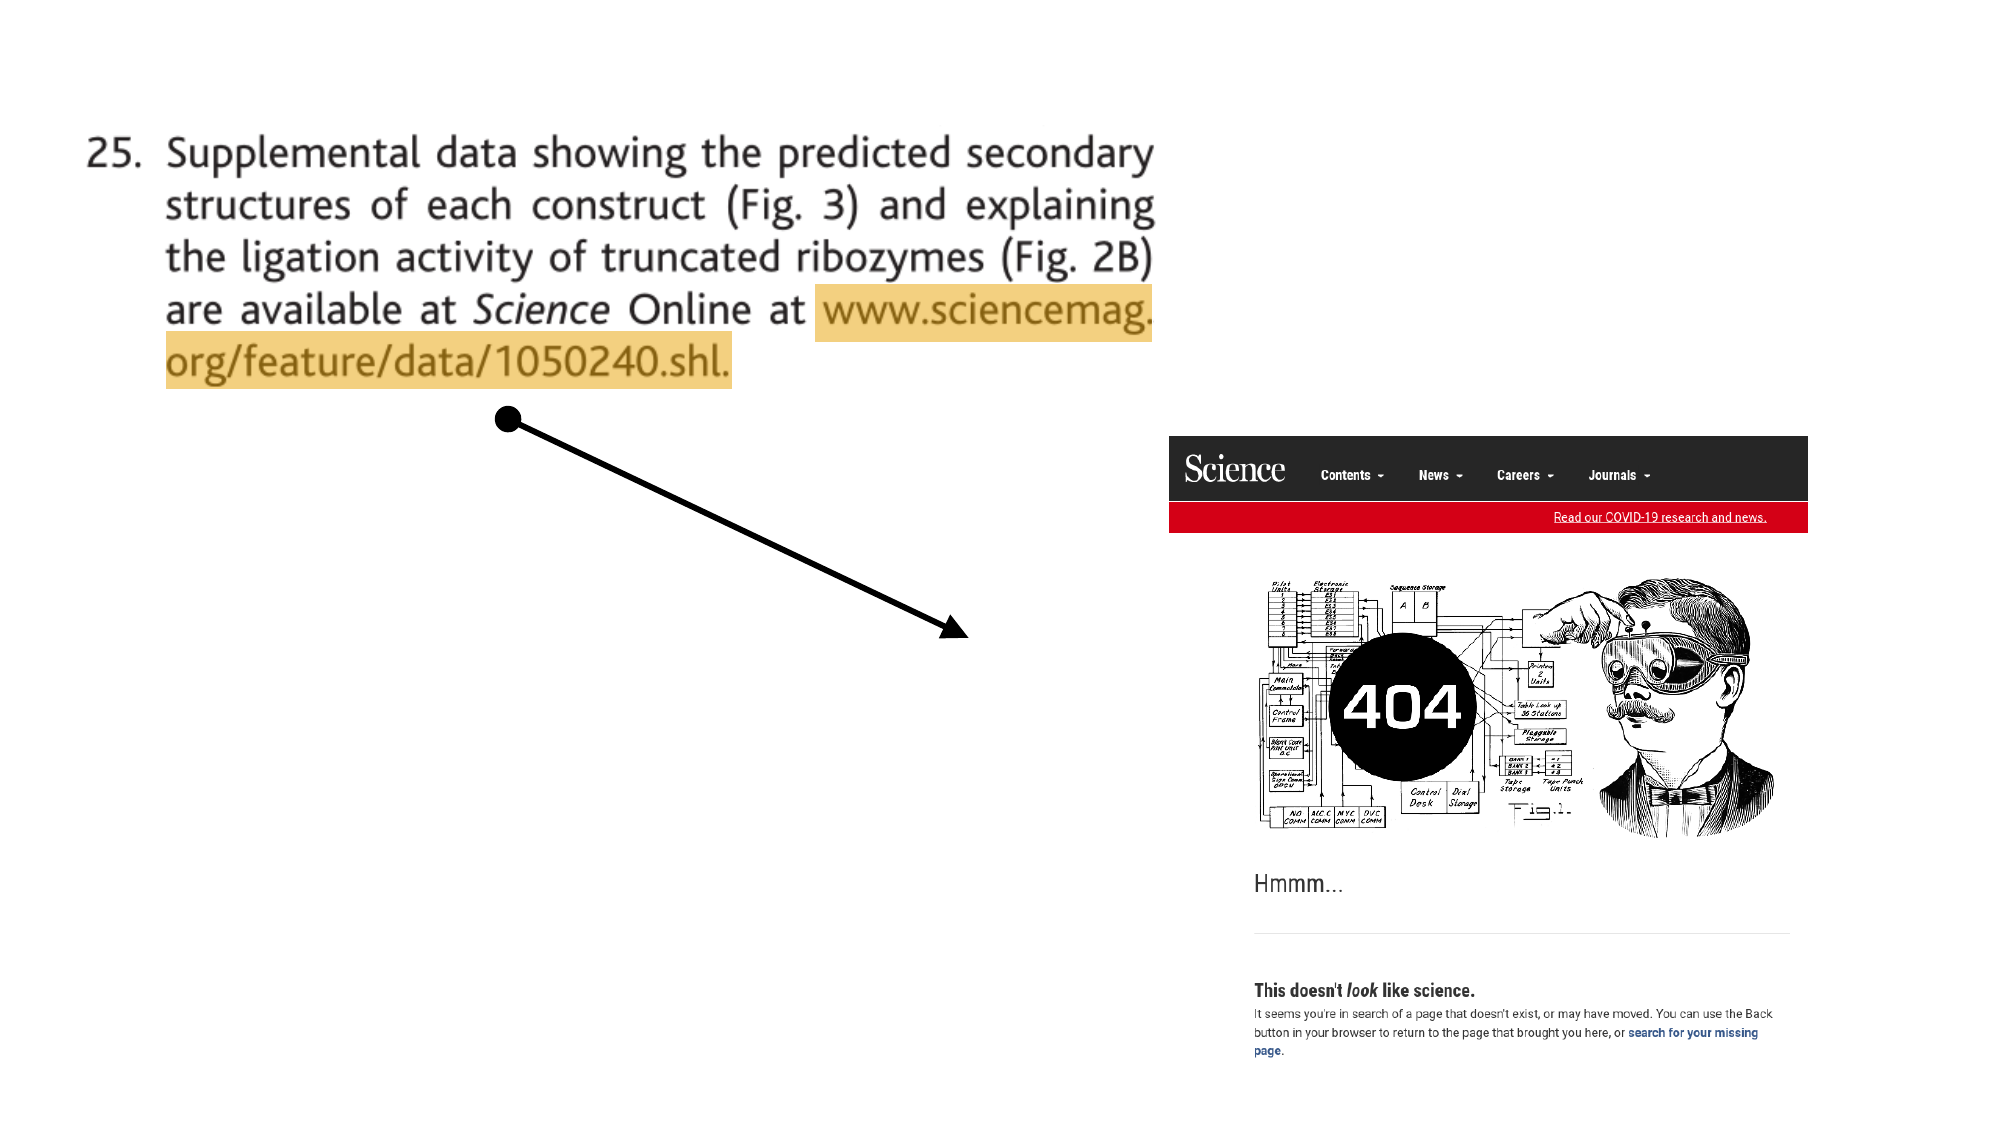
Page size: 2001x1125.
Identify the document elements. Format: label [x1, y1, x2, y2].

text_box [165, 330, 733, 390]
picture [70, 125, 1165, 390]
picture [1169, 436, 1808, 1063]
text_box [814, 283, 1153, 343]
